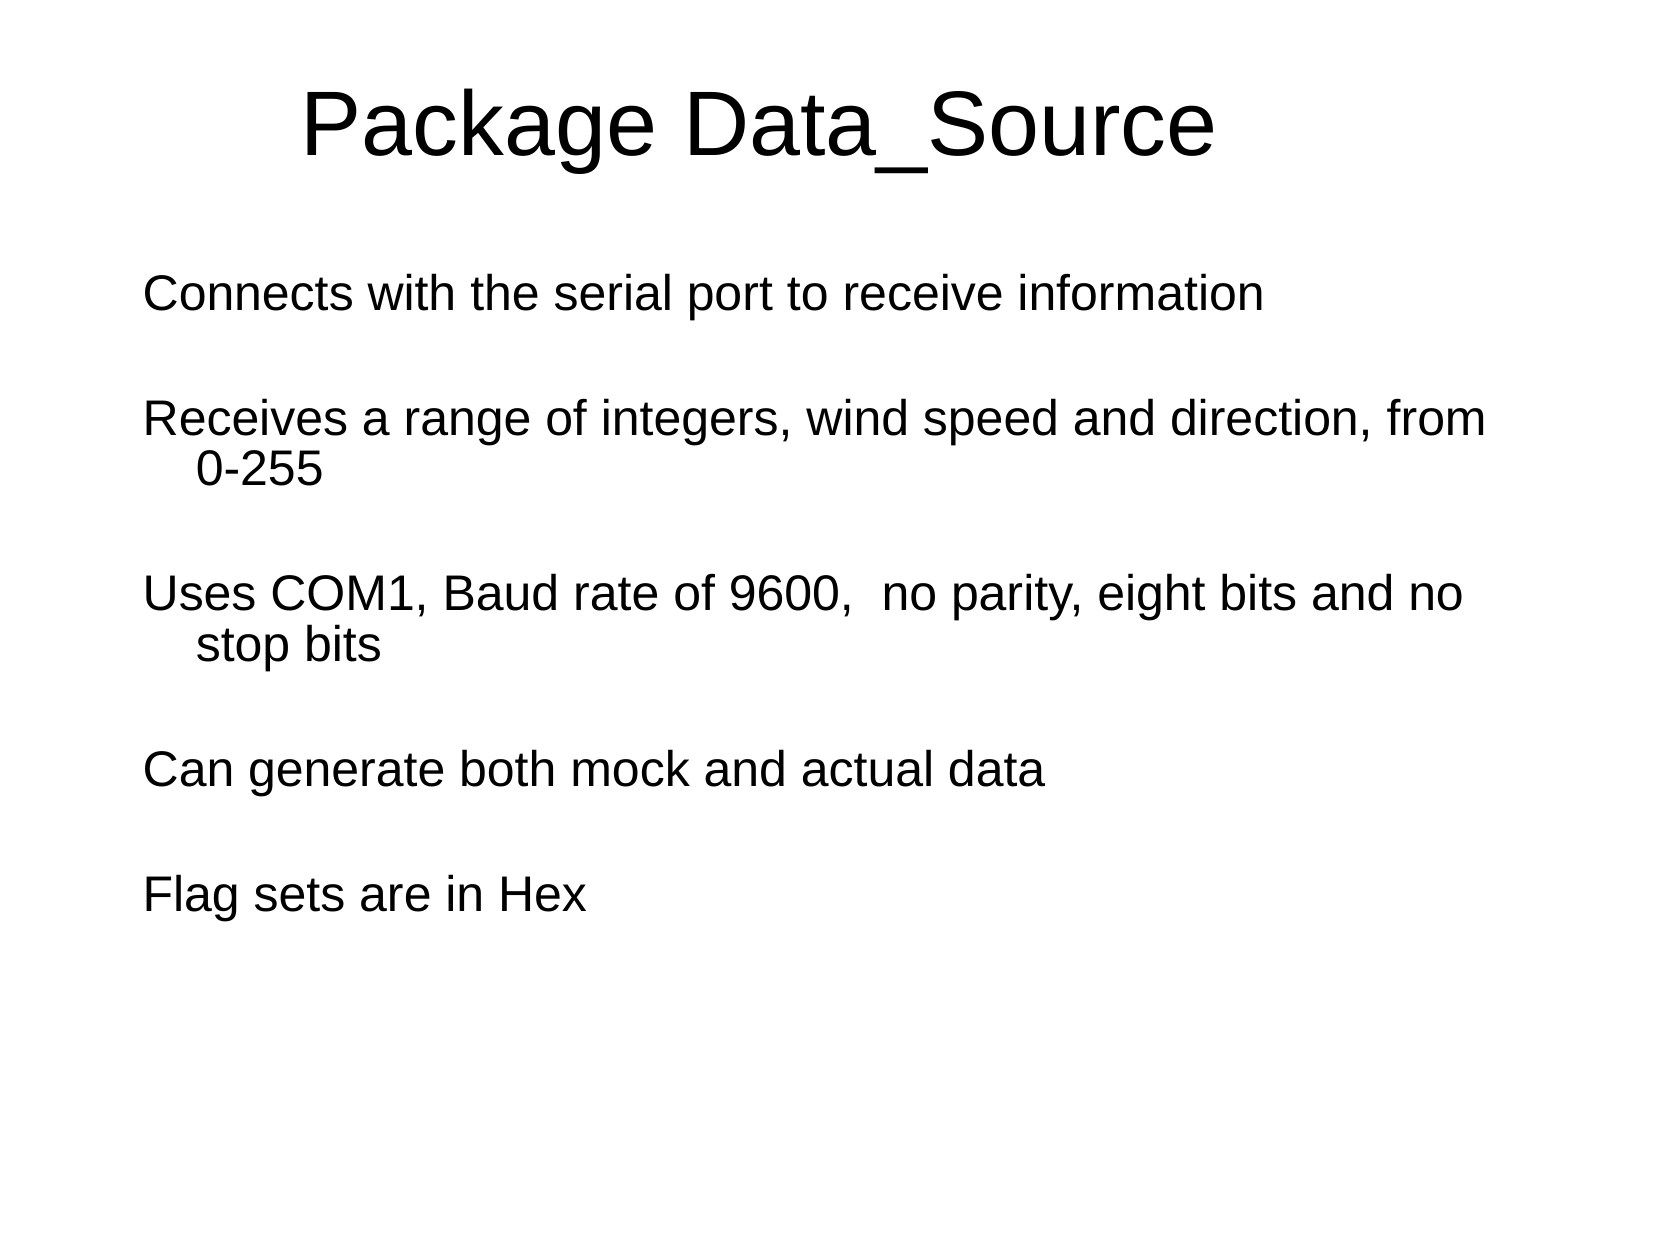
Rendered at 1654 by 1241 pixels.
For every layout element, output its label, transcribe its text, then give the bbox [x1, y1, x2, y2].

title Package Data_Source [35, 41, 1485, 207]
list Connects with the serial port to receive information Receives a range of integers, wind speed and direction, from 0-255 Uses COM1, Baud rate of 9600, no parity, eight bits and no stop bits Can generate both mock and actual data Flag sets are in Hex [110, 262, 1544, 1186]
